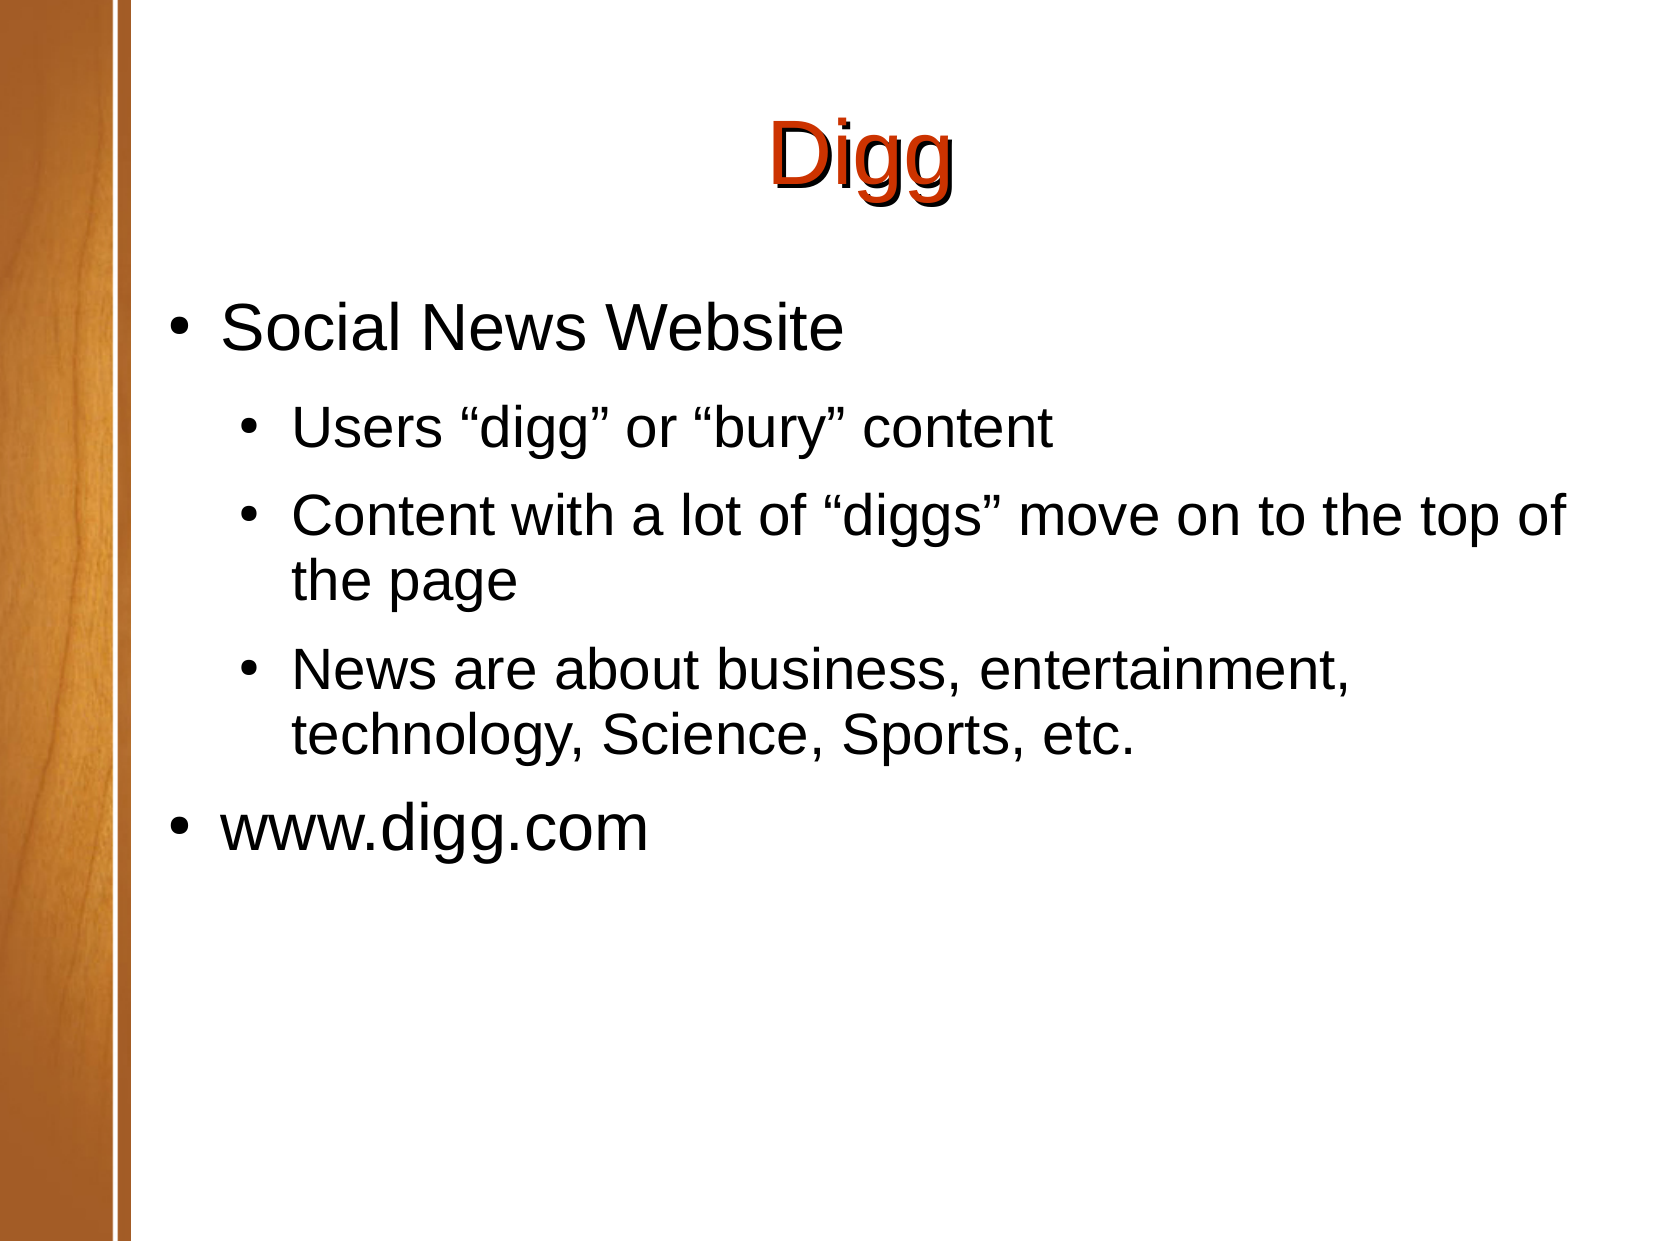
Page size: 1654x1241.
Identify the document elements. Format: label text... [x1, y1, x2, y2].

picture [0, 0, 131, 1241]
title Digg [150, 56, 1571, 250]
list Social News Website Users “digg” or “bury” content Content with a lot of “diggs” move on to the top of the page News are about business, entertainment, technology, Science, Sports, etc. www.digg.com [150, 290, 1571, 1094]
